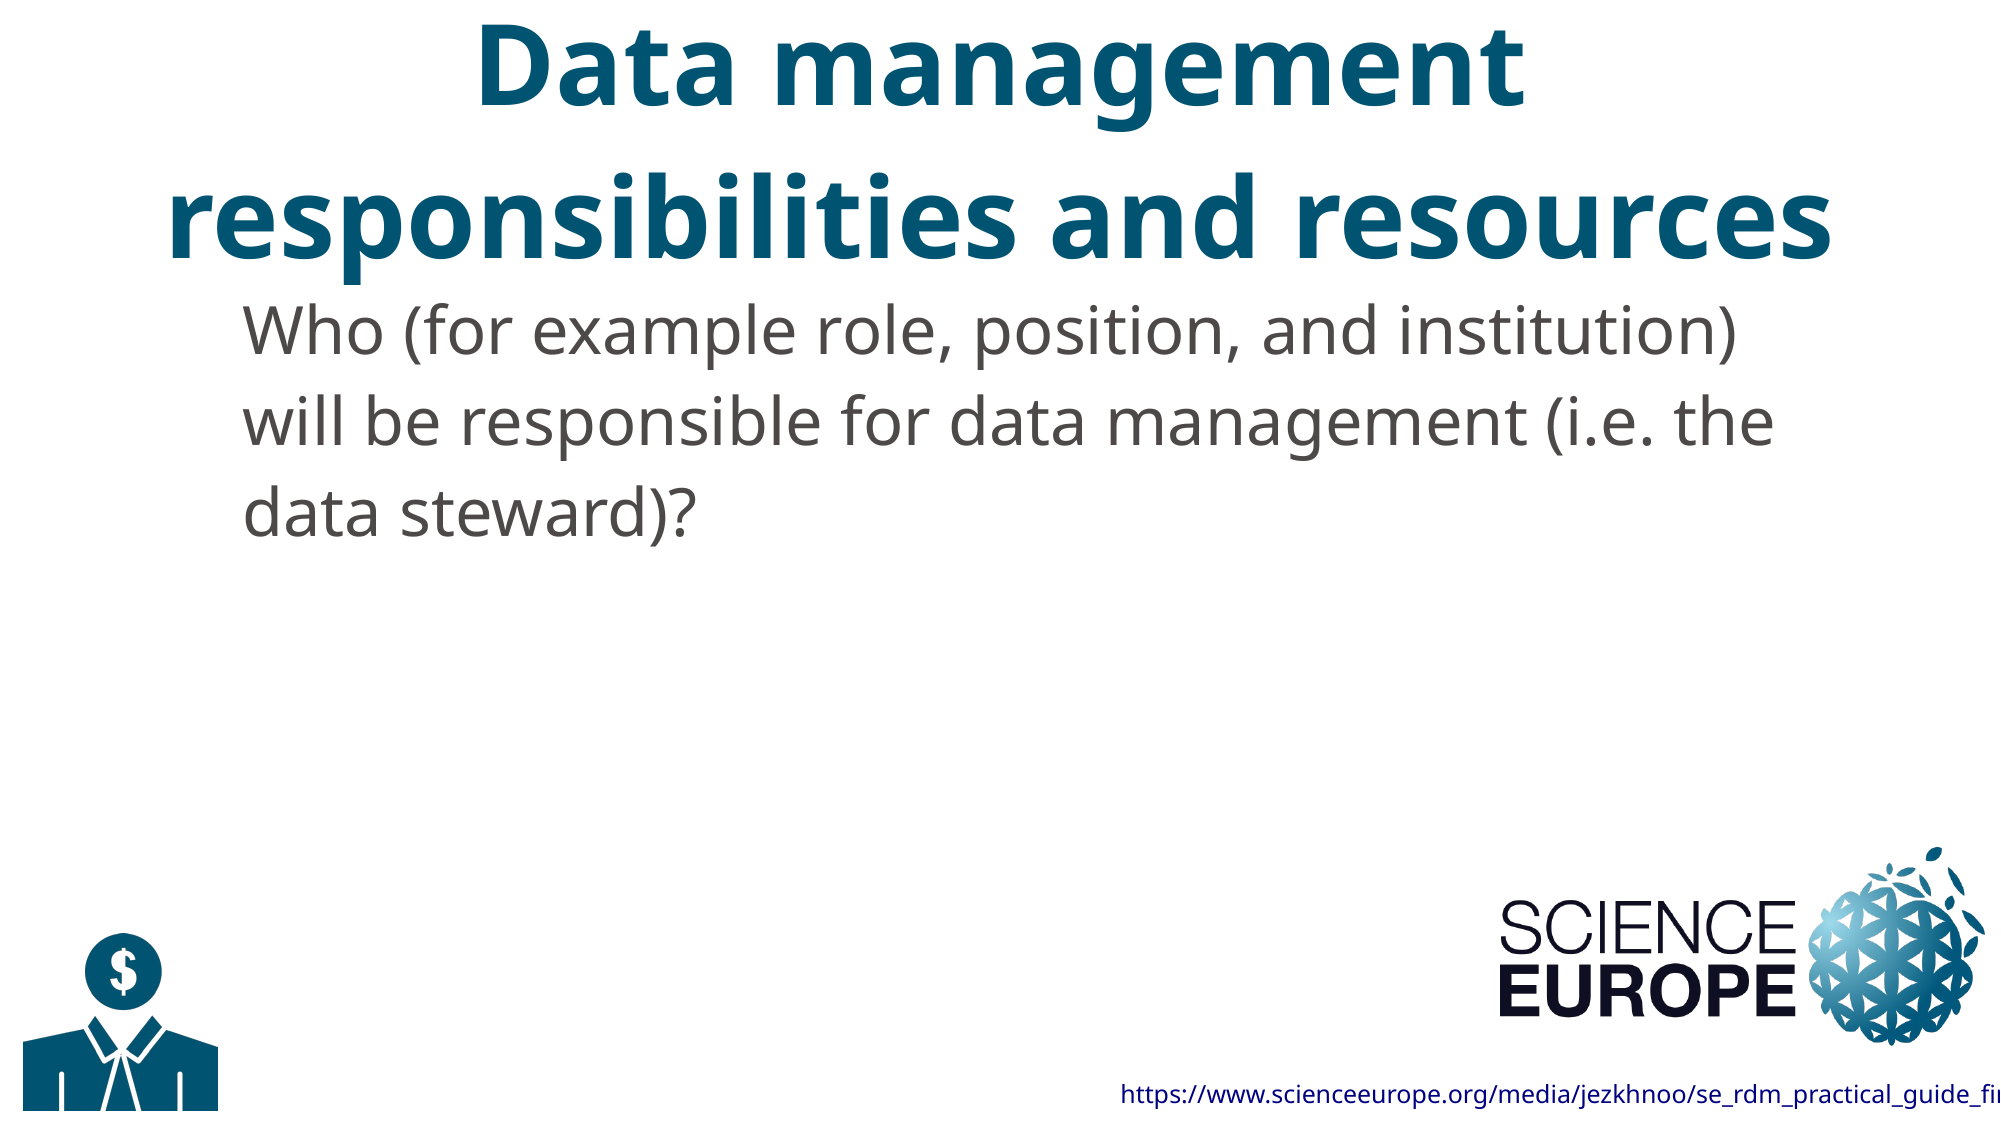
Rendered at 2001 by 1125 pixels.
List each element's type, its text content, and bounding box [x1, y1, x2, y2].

picture [1961, 979, 1967, 986]
text_box Who (for example role, position, and institution) will be responsible for data management (i.e. the data steward)? [192, 276, 1837, 875]
picture [60, 1072, 64, 1111]
picture [1930, 995, 1942, 1009]
picture [1500, 847, 1985, 1046]
picture [23, 933, 218, 1111]
picture [178, 1072, 182, 1111]
title Data management responsibilities and resources [100, 26, 1900, 252]
picture [1943, 976, 1952, 989]
text_box https://www.scienceeurope.org/media/jezkhnoo/se_rdm_practical_guide_final.pdf [1105, 1068, 1985, 1109]
picture [111, 948, 136, 995]
